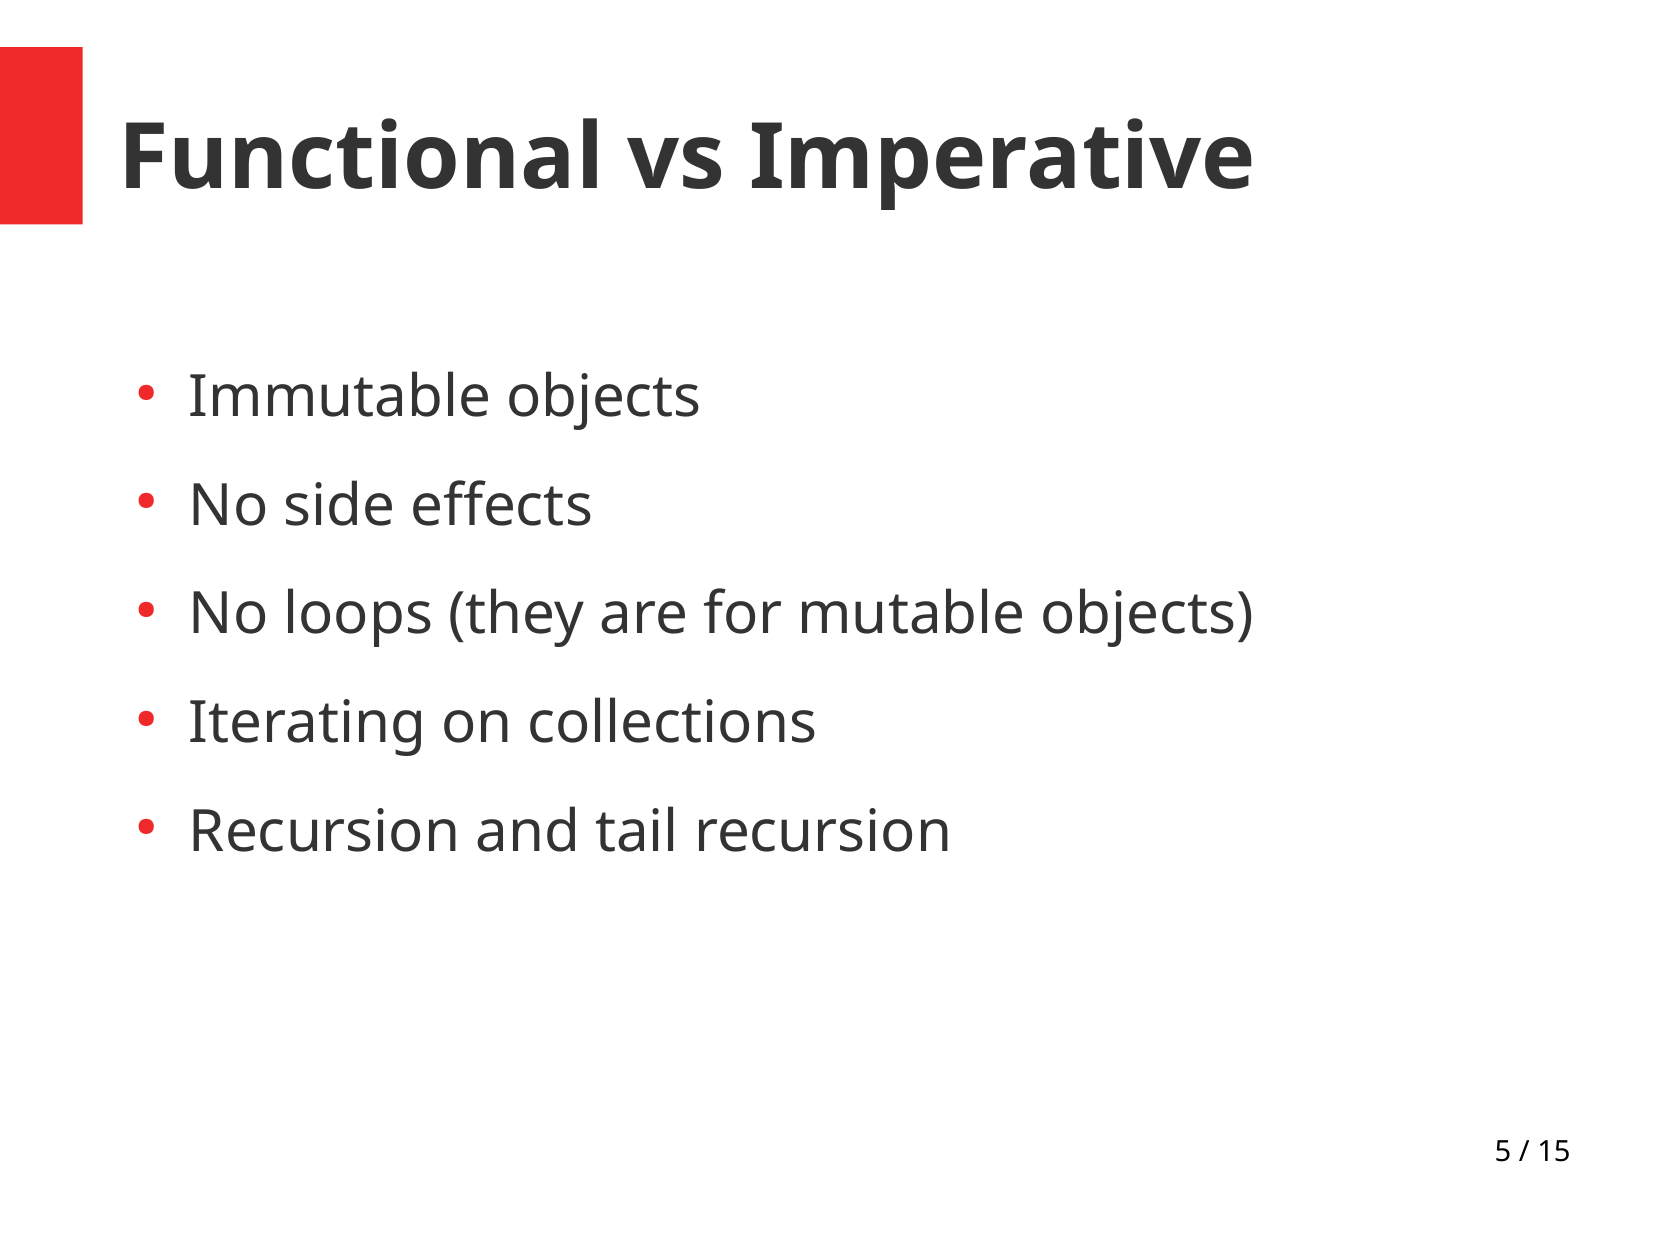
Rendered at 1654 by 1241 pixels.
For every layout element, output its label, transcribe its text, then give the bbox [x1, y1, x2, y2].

title Functional vs Imperative [118, 49, 1571, 257]
list Immutable objects No side effects No loops (they are for mutable objects) Iterating on collections Recursion and tail recursion [118, 354, 1536, 1074]
